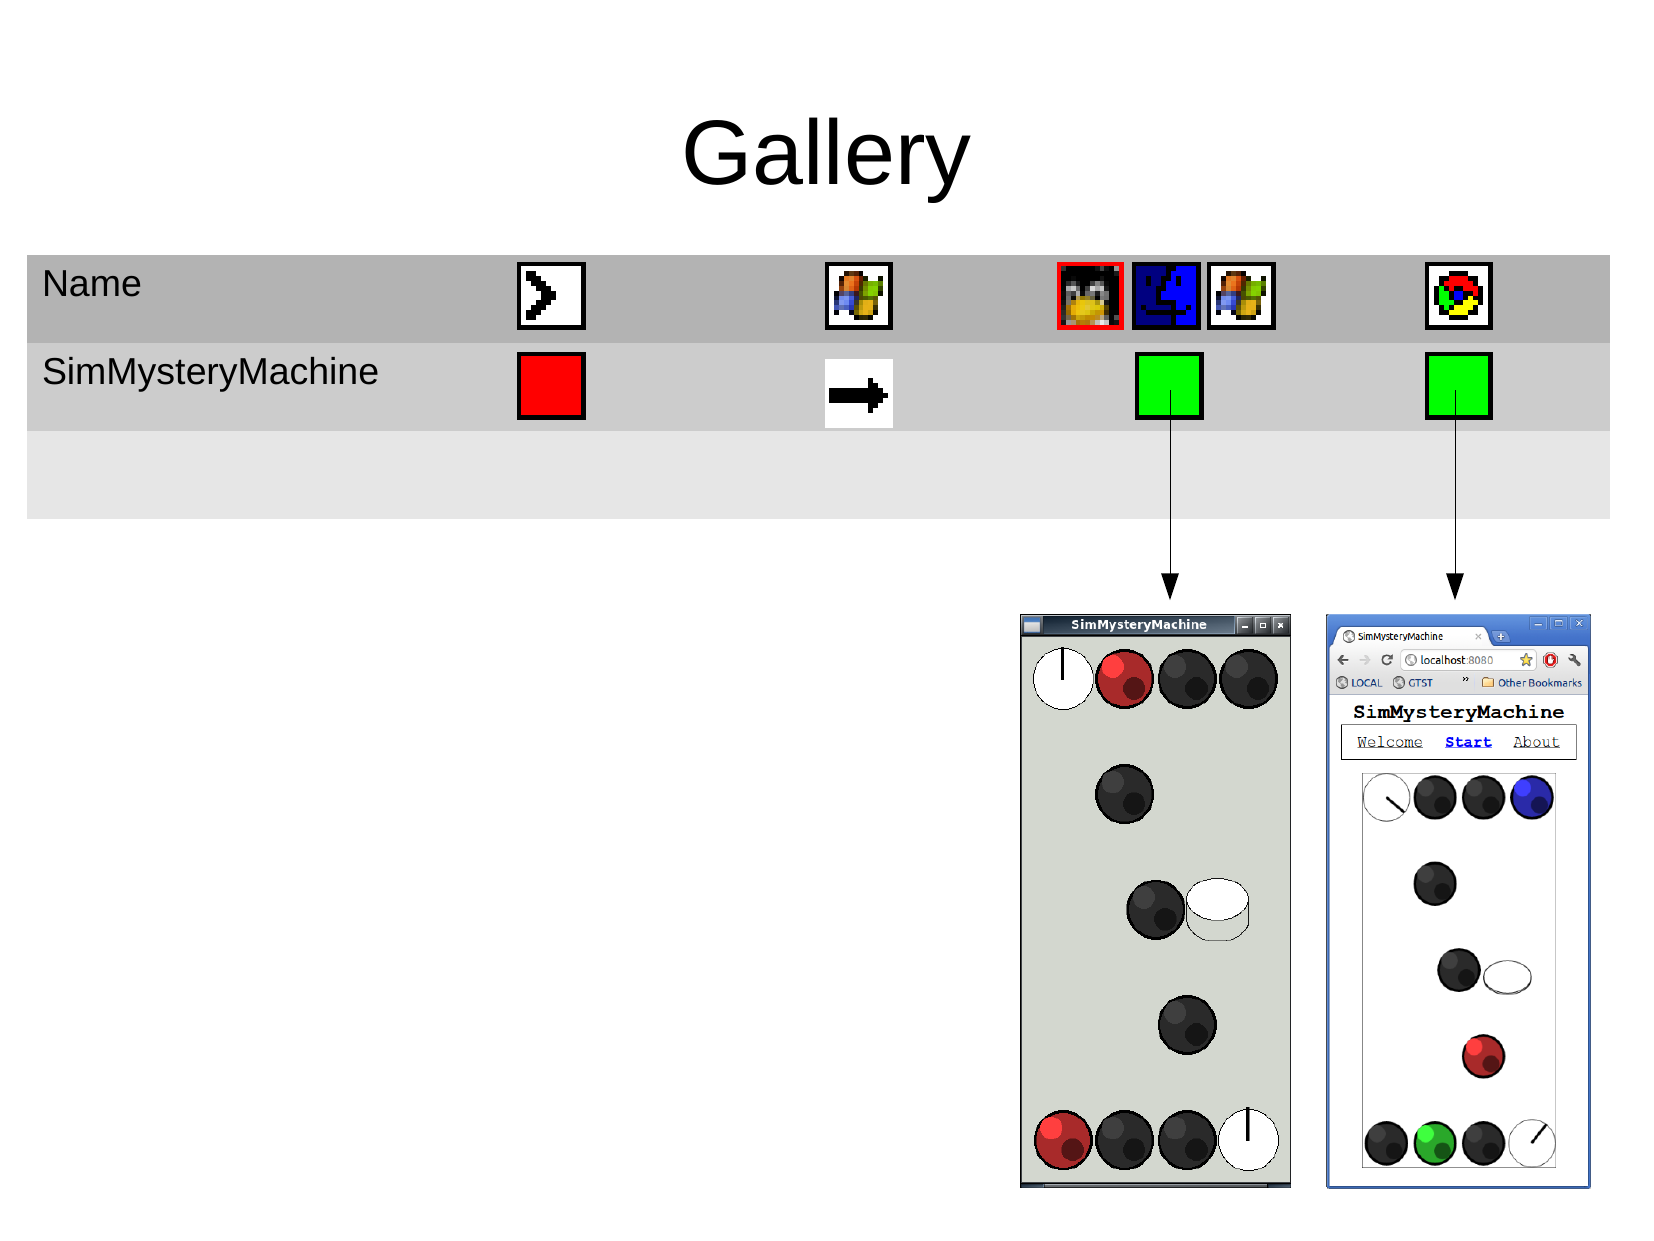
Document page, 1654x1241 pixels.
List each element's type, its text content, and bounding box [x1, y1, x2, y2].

table_cell [420, 431, 717, 519]
table_header [420, 255, 717, 343]
table_cell [1015, 431, 1170, 519]
picture [1020, 614, 1291, 1189]
table_header [1015, 255, 1312, 343]
table_cell SimMysteryMachine [27, 343, 420, 431]
table_cell [1312, 431, 1455, 519]
picture [1207, 262, 1276, 331]
table_header [1312, 255, 1610, 343]
picture [1326, 614, 1591, 1189]
picture [1132, 262, 1201, 331]
table_header Name [27, 255, 420, 343]
picture [517, 262, 586, 331]
table_cell [1312, 343, 1610, 431]
table_cell [27, 431, 420, 519]
picture [825, 359, 893, 428]
table_cell [1015, 343, 1312, 431]
table_cell [717, 343, 1015, 431]
picture [1425, 262, 1493, 331]
table_cell [420, 343, 717, 431]
picture [1135, 352, 1204, 421]
table_header [717, 255, 1015, 343]
picture [1057, 262, 1124, 331]
picture [1425, 352, 1493, 421]
picture [517, 352, 586, 421]
table_cell [1171, 431, 1312, 519]
table_cell [717, 431, 1015, 519]
table_cell [1456, 431, 1610, 519]
title Gallery [82, 49, 1571, 255]
picture [825, 262, 893, 331]
